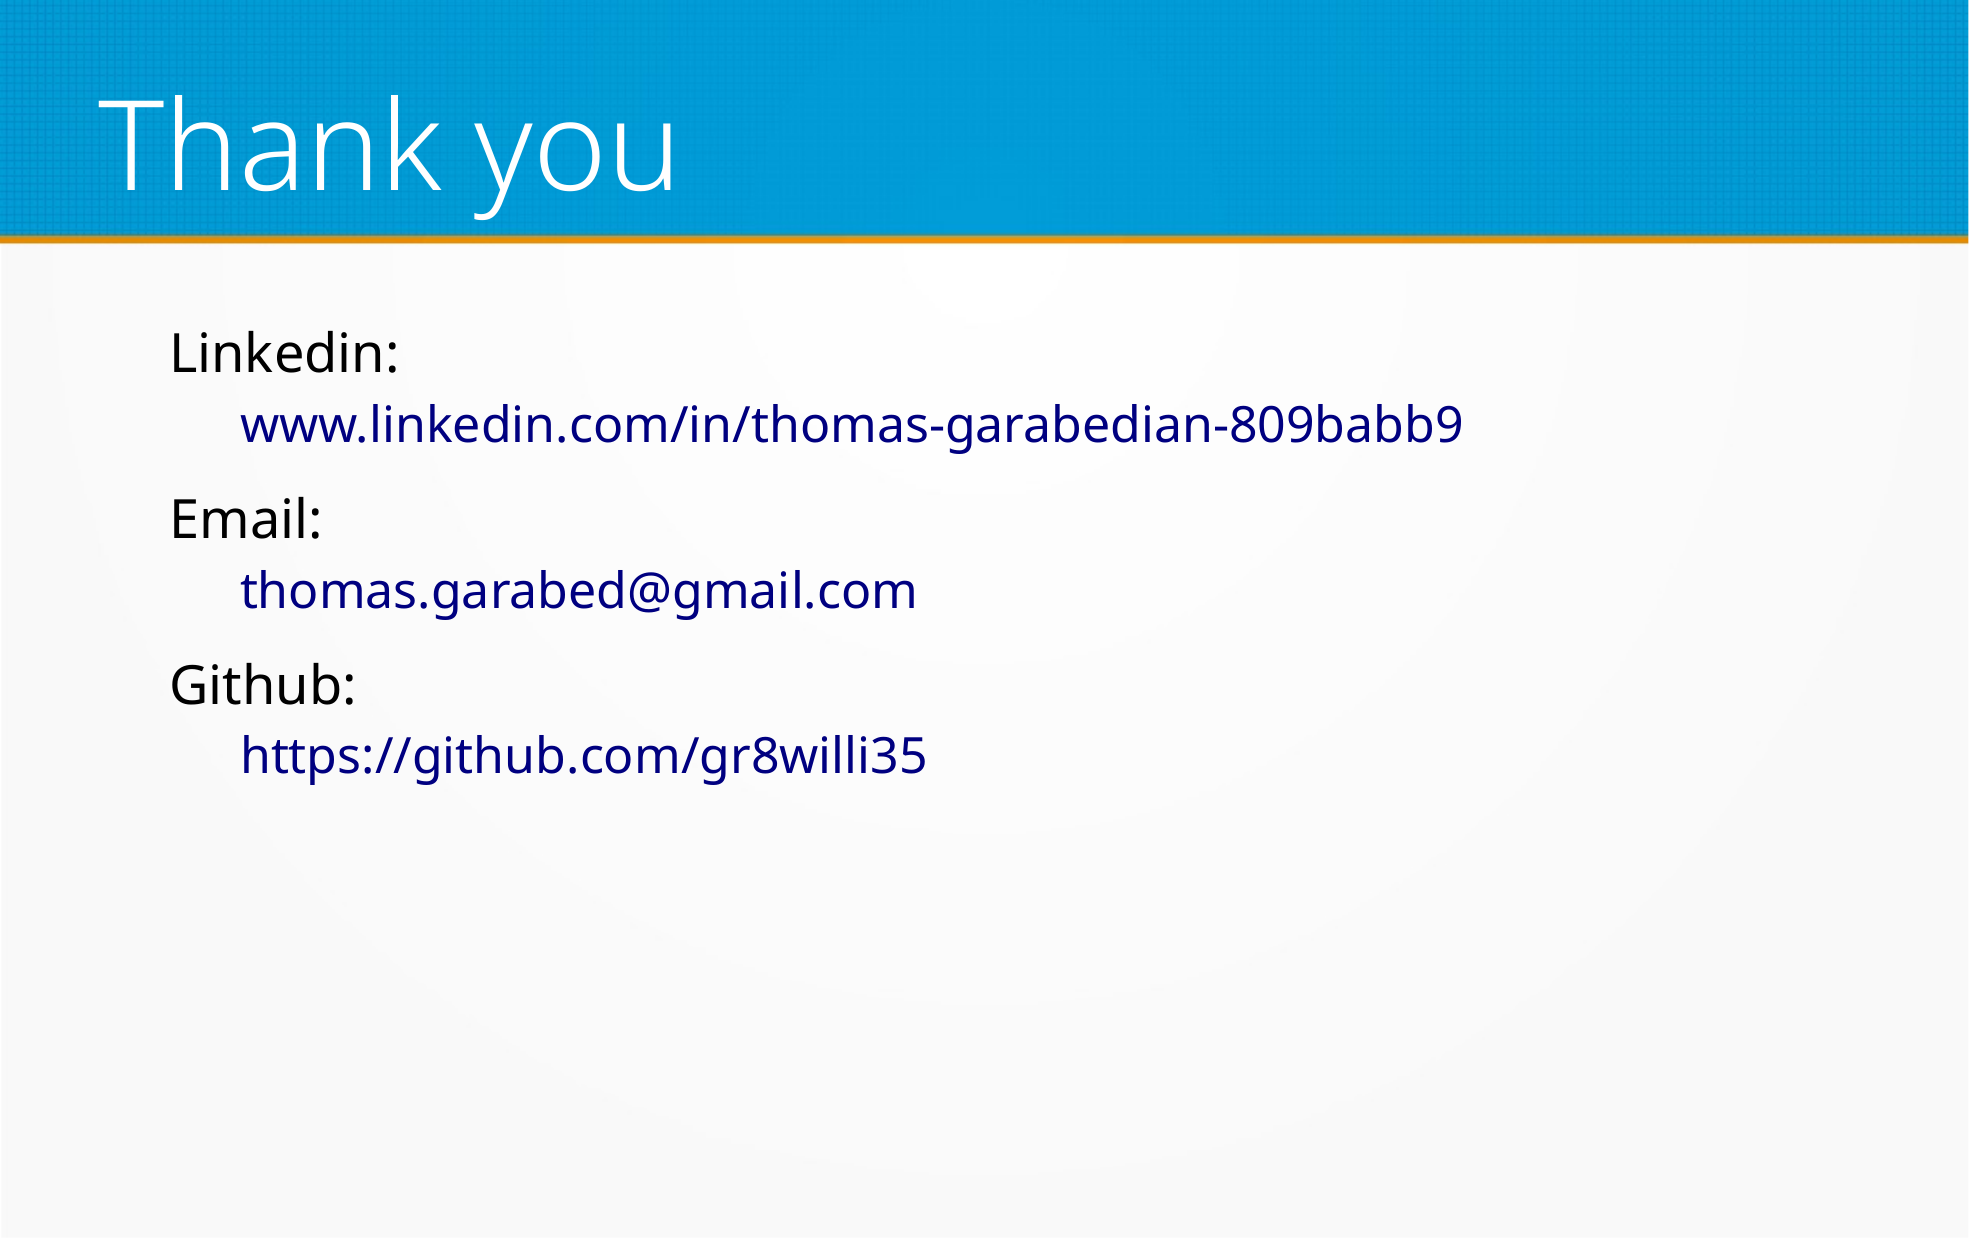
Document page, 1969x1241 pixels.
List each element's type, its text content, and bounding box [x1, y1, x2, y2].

picture [0, 233, 1969, 1241]
title Thank you [98, 19, 1870, 227]
list Linkedin: www.linkedin.com/in/thomas-garabedian-809babb9 Email: thomas.garabed@gmail.com Github: https://github.com/gr8willi35 [98, 315, 1861, 1081]
